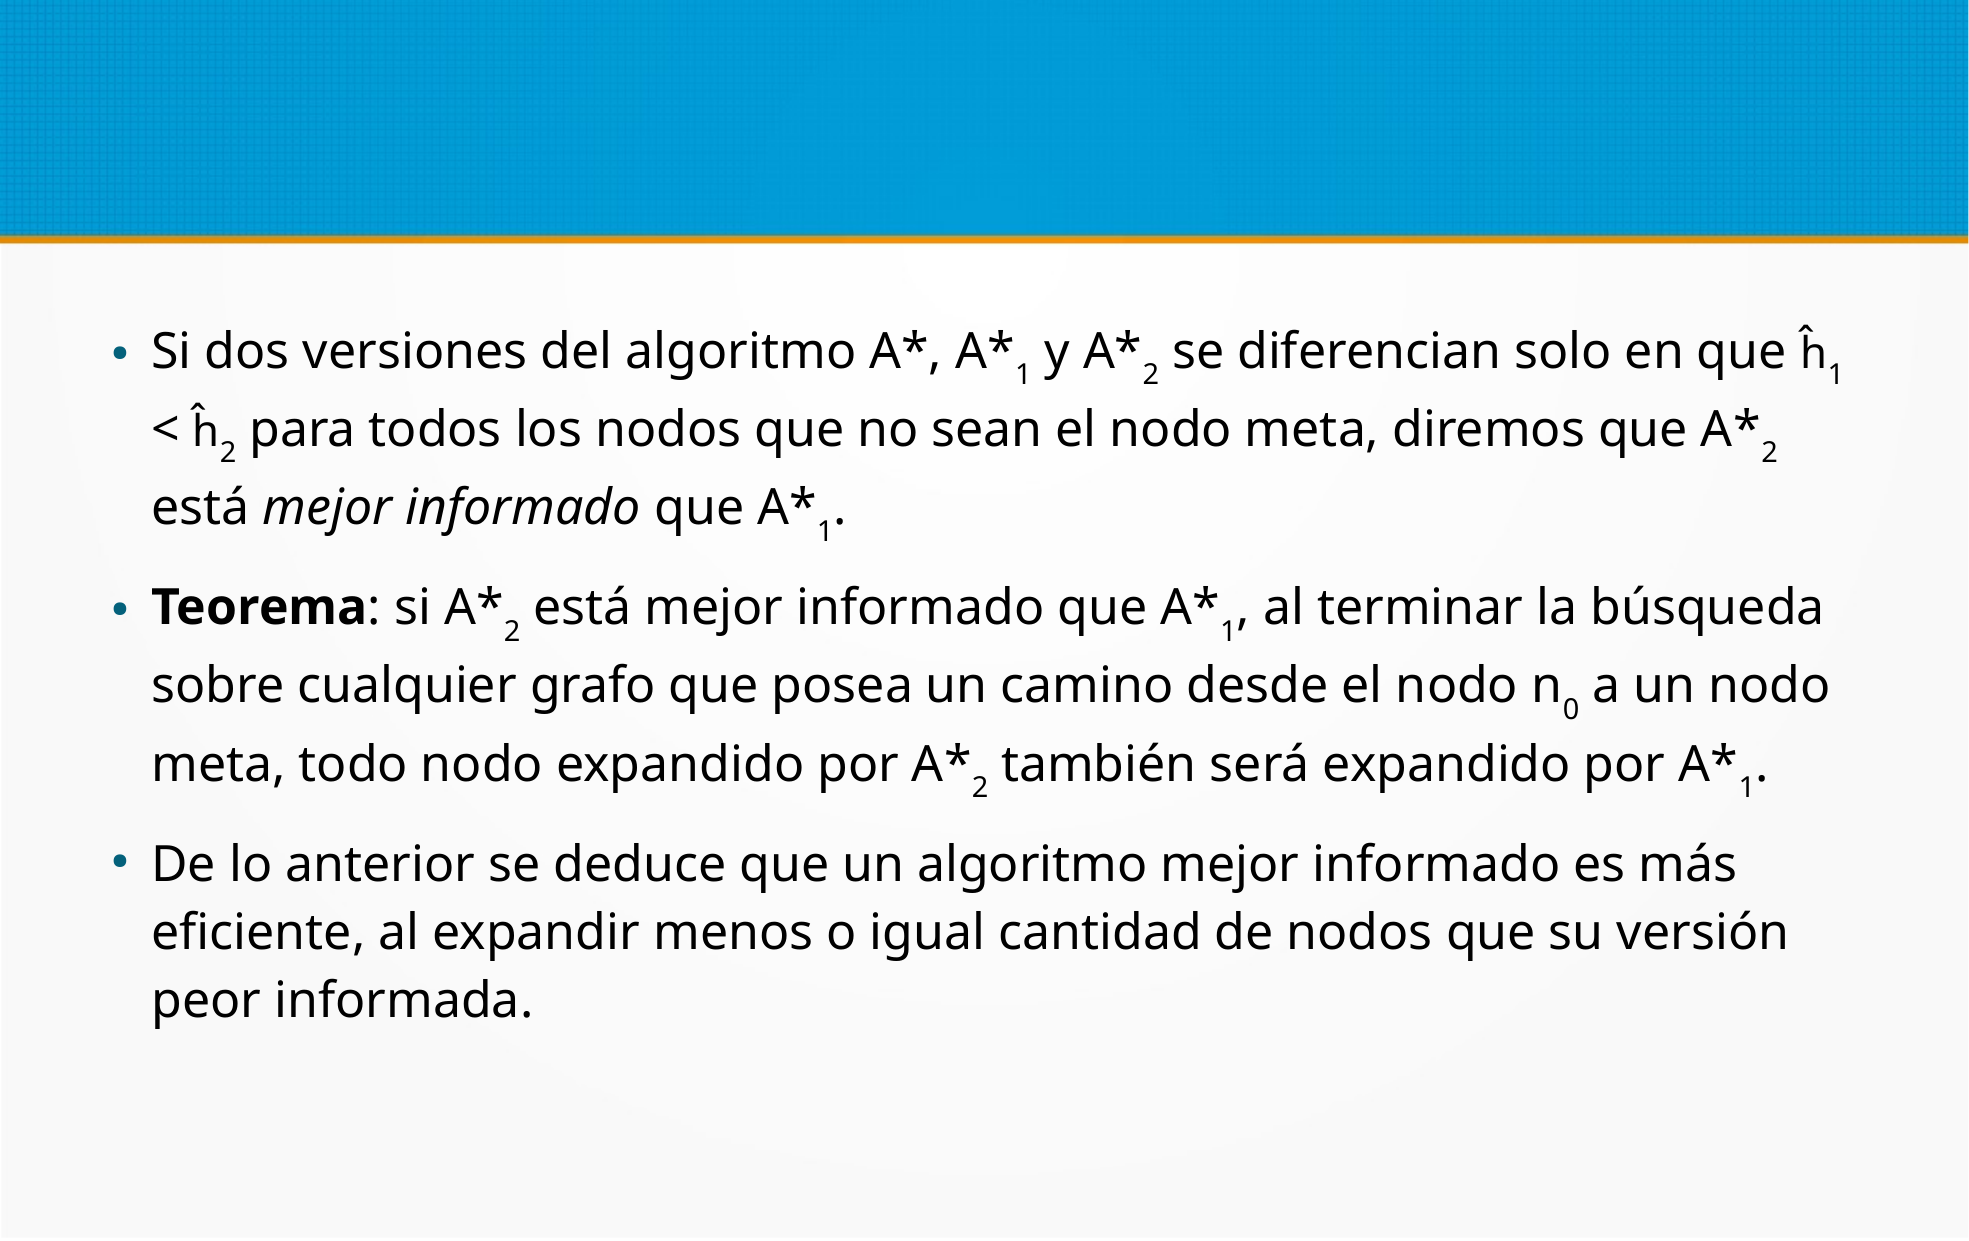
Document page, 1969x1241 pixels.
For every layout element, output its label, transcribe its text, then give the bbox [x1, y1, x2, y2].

picture [0, 233, 1969, 1241]
list Si dos versiones del algoritmo A*, A*1 y A*2 se diferencian solo en que ĥ1 < ĥ2 para todos los nodos que no sean el nodo meta, diremos que A*2 está mejor informado que A*1. Teorema: si A*2 está mejor informado que A*1, al terminar la búsqueda sobre cualquier grafo que posea un camino desde el nodo n0 a un nodo meta, todo nodo expandido por A*2 también será expandido por A*1. De lo anterior se deduce que un algoritmo mejor informado es más eficiente, al expandir menos o igual cantidad de nodos que su versión peor informada. [98, 315, 1861, 1081]
